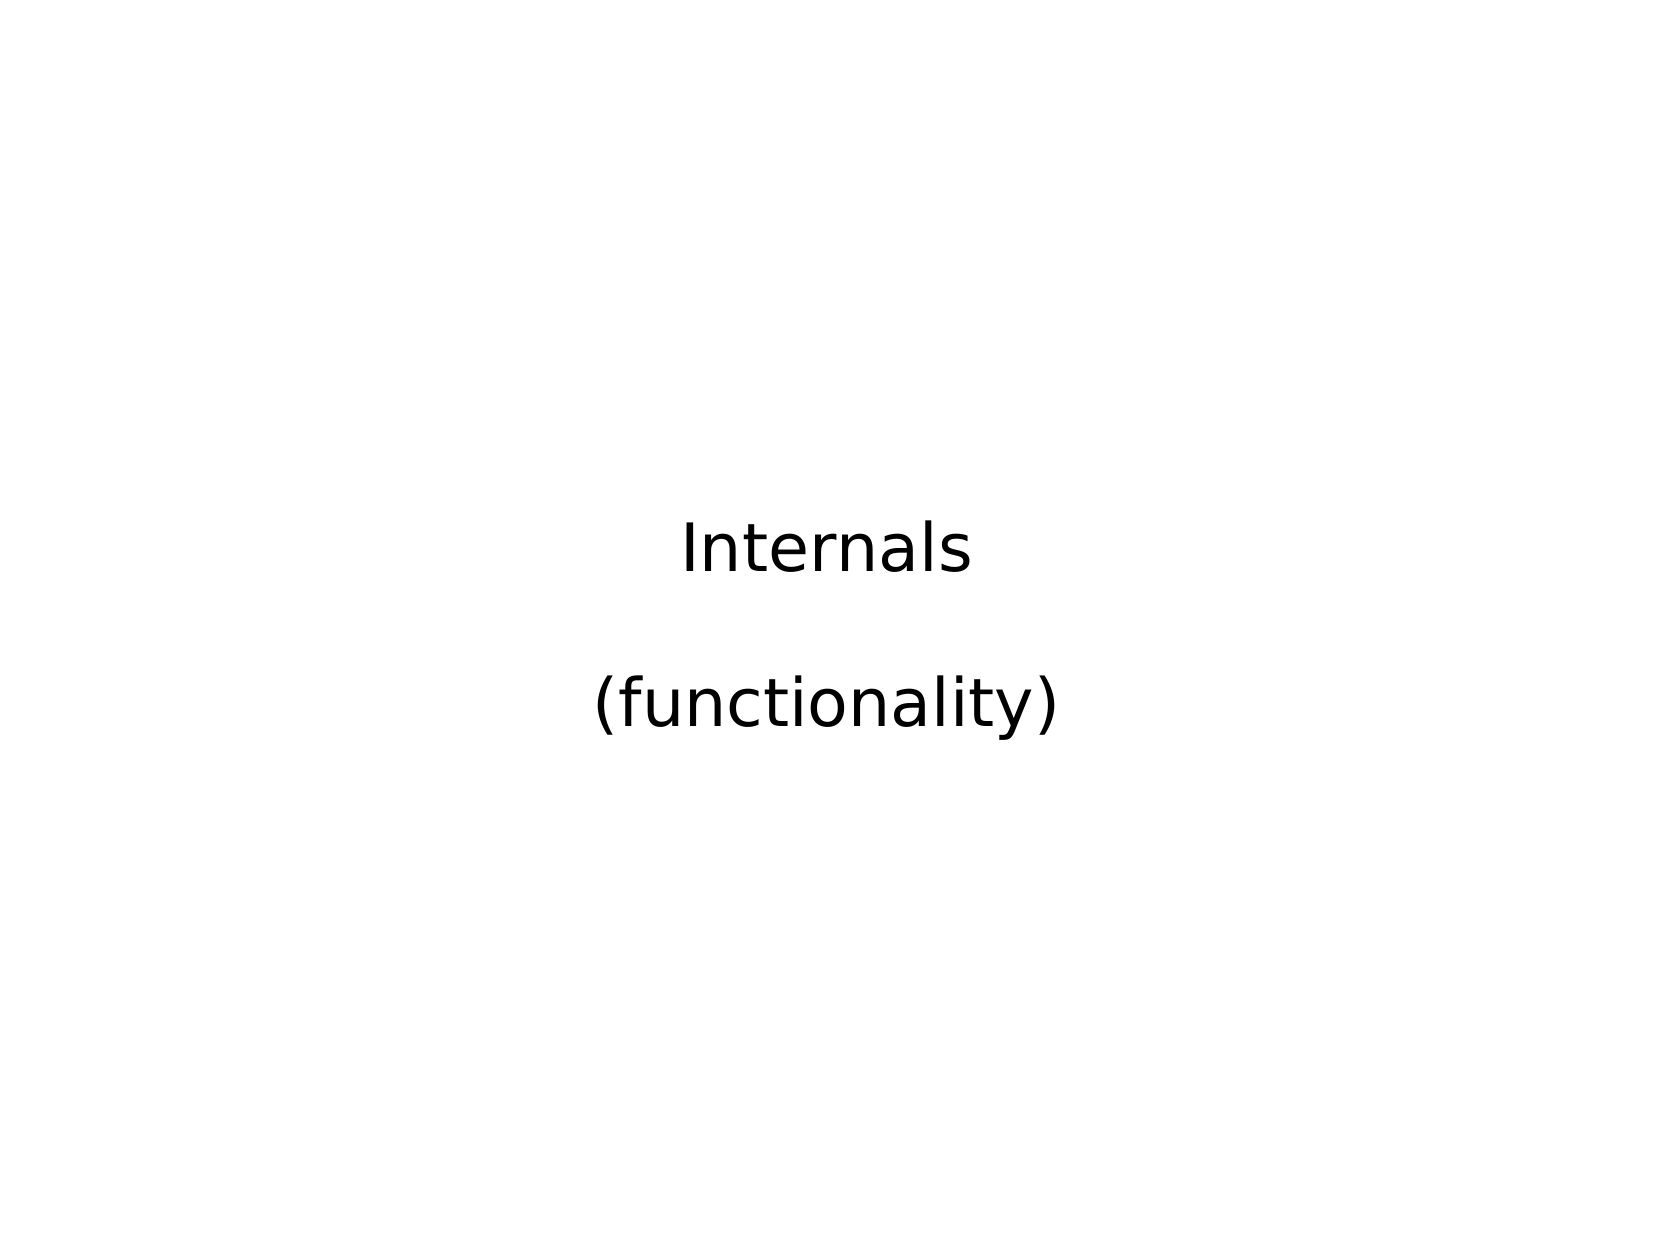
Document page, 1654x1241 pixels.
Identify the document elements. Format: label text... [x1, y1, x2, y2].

subtitle Internals (functionality) [82, 150, 1571, 1102]
